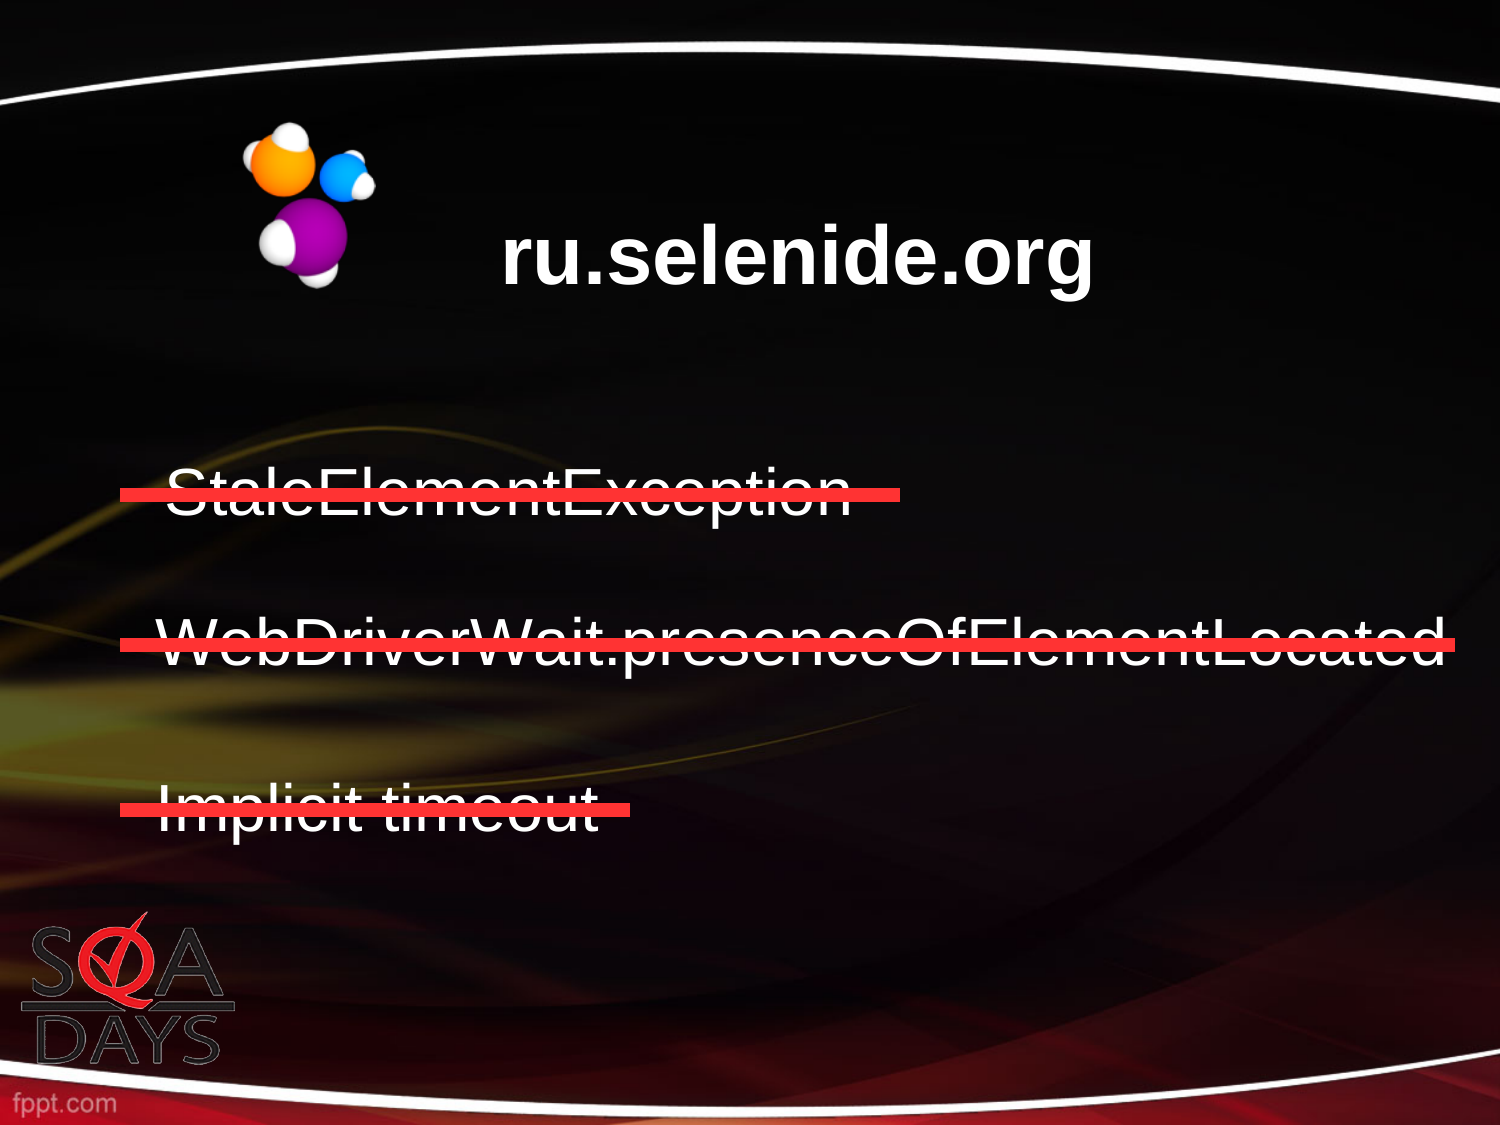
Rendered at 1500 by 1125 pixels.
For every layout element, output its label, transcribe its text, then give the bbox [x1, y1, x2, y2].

text_box ru.selenide.org [450, 179, 1246, 323]
title WebDriverWait.presenceOfElementLocated [140, 558, 1471, 721]
title StaleElementException [150, 408, 1111, 571]
picture [0, 0, 1500, 1125]
title Implicit timeout [140, 723, 1471, 886]
